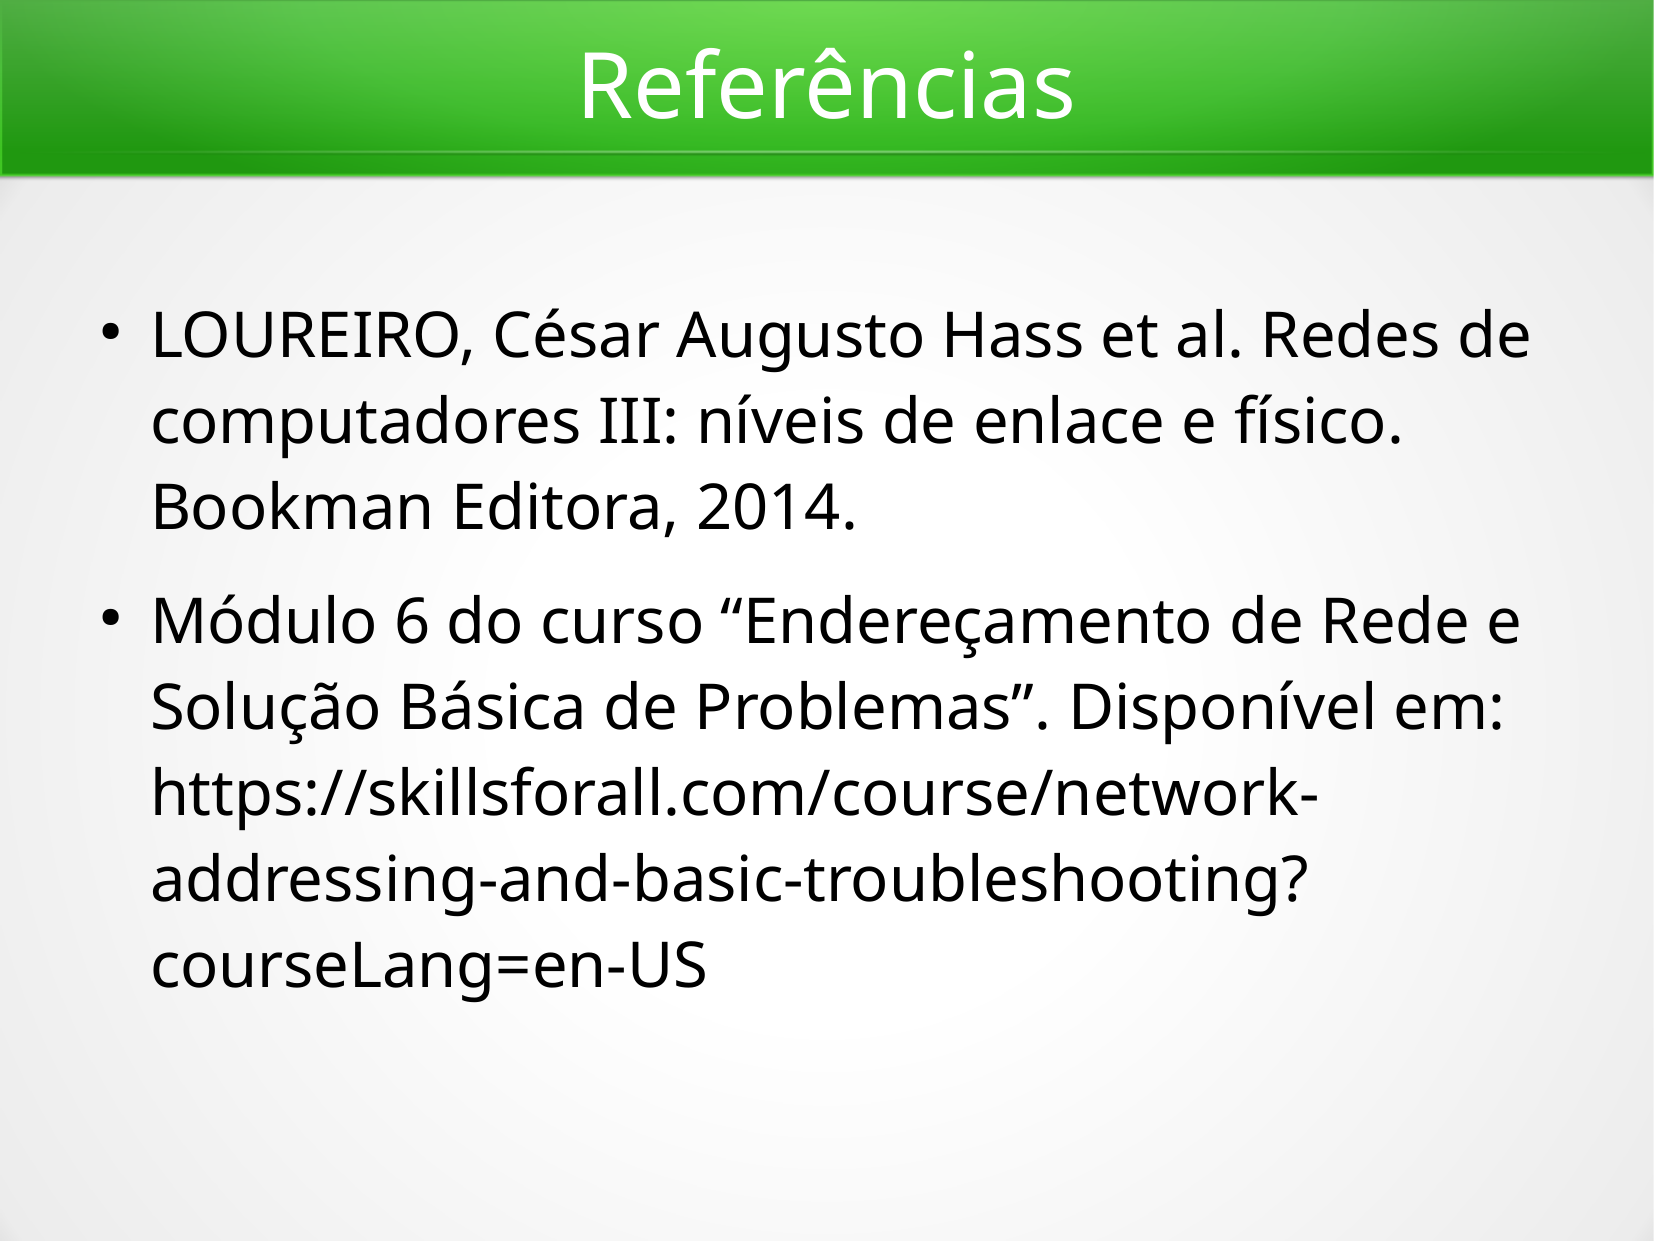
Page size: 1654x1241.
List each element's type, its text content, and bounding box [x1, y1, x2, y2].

title Referências [82, 11, 1571, 154]
list LOUREIRO, César Augusto Hass et al. Redes de computadores III: níveis de enlace e físico. Bookman Editora, 2014. Módulo 6 do curso “Endereçamento de Rede e Solução Básica de Problemas”. Disponível em: https://skillsforall.com/course/network-addressing-and-basic-troubleshooting?courseLang=en-US [82, 290, 1571, 1010]
picture [0, 0, 1654, 1241]
